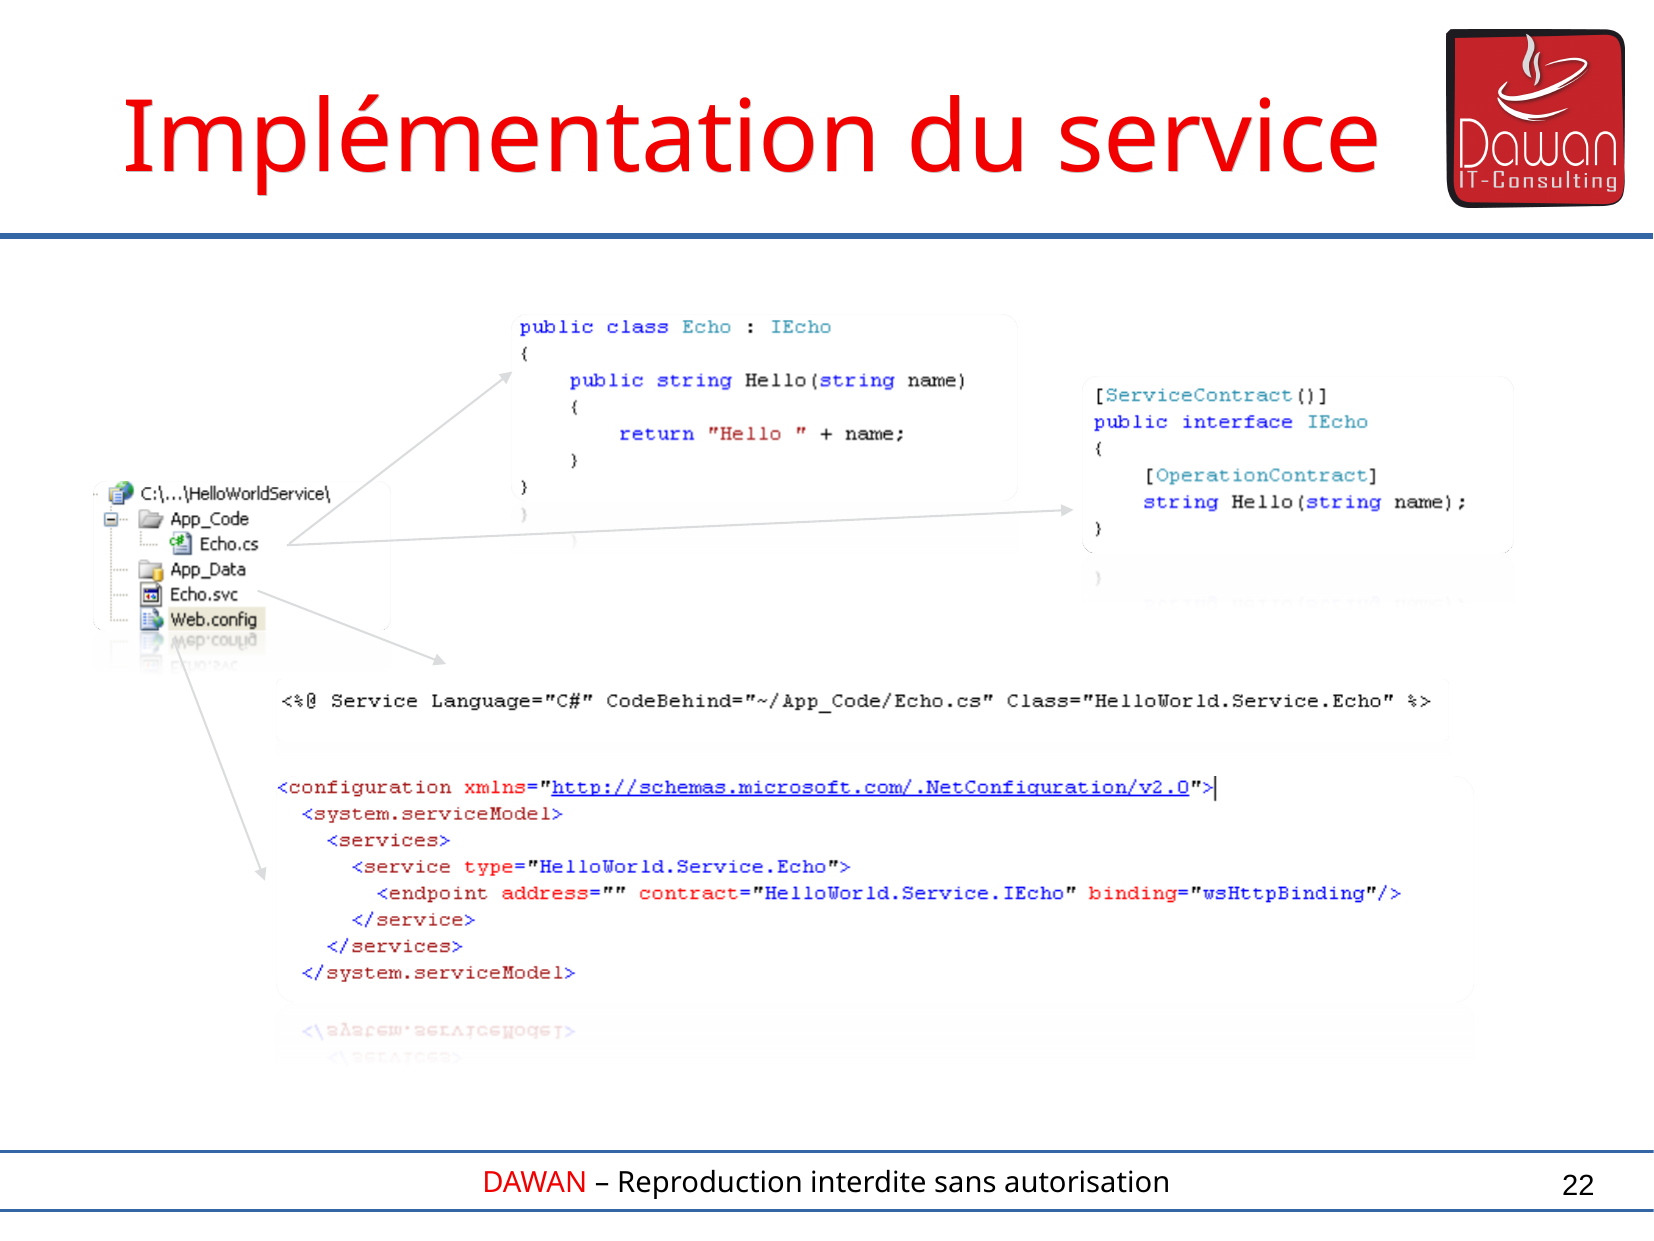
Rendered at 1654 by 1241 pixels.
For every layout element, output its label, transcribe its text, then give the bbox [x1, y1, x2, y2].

picture [88, 374, 1519, 1234]
picture [294, 479, 396, 543]
picture [506, 312, 1023, 534]
title Implémentation du service [59, 29, 1447, 237]
picture [1447, 29, 1625, 208]
